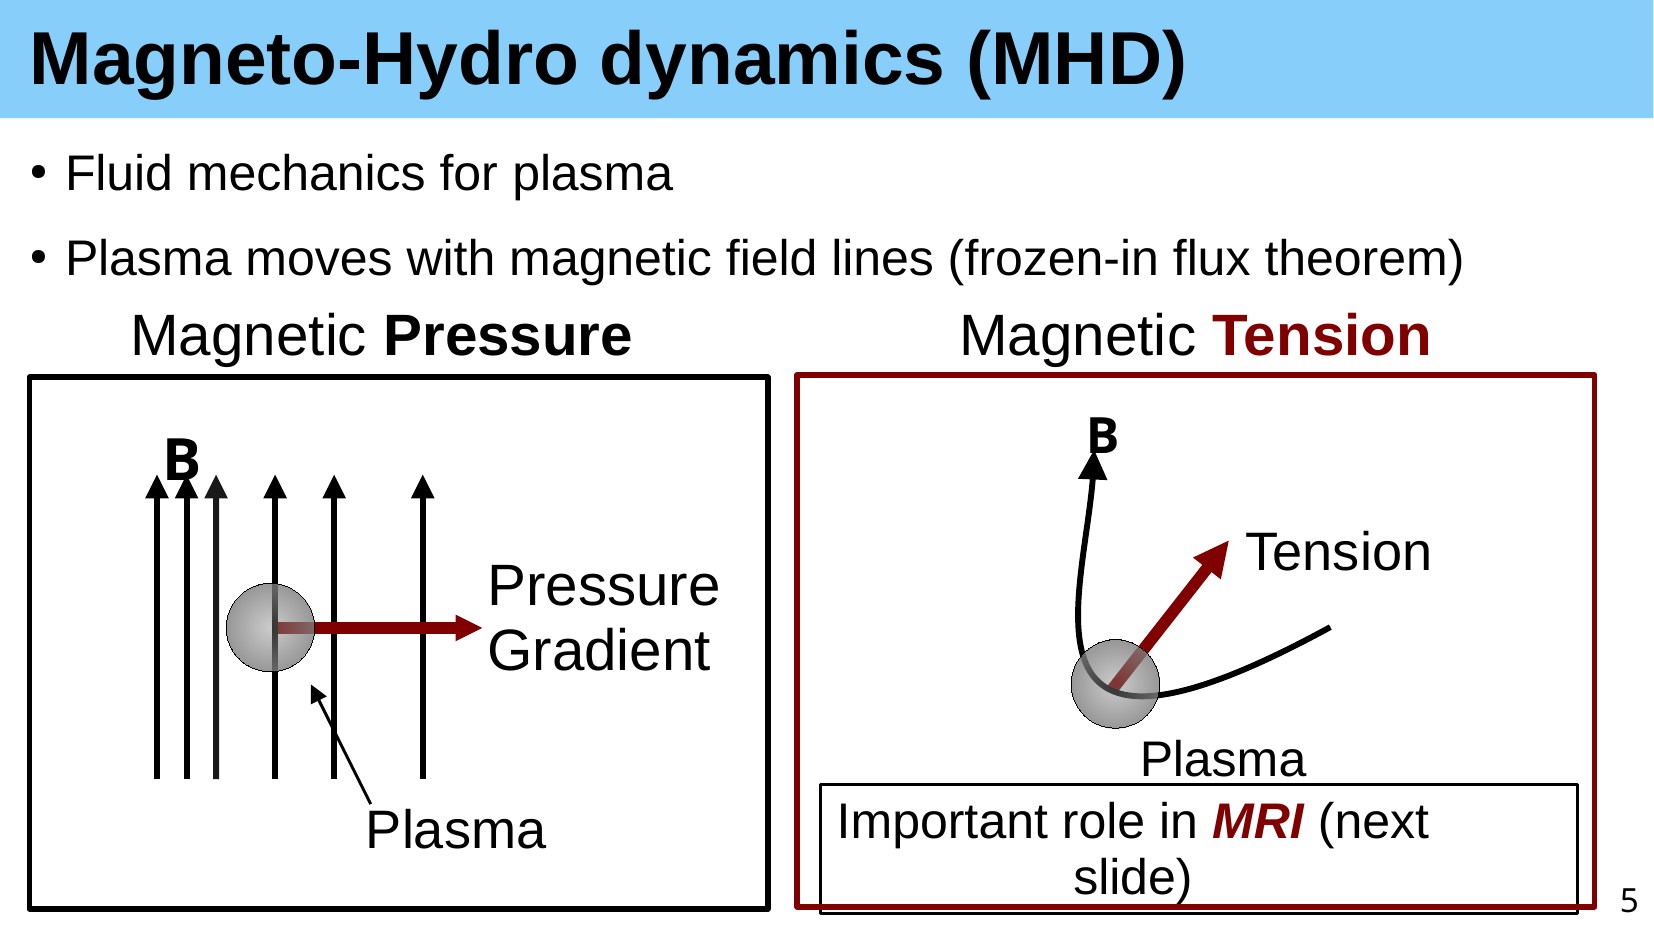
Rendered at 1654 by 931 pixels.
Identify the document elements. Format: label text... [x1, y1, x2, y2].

text_box B [1071, 393, 1139, 458]
title Magneto-Hydro dynamics (MHD) [0, 0, 1654, 118]
text_box Plasma [351, 792, 765, 868]
text_box Magnetic Pressure [115, 295, 650, 374]
text_box Magnetic Tension [944, 295, 1461, 372]
text_box Tension [1230, 513, 1447, 590]
text_box Important role in MRI (next slide) [820, 812, 1578, 886]
text_box [1071, 639, 1160, 729]
text_box [226, 583, 315, 672]
text_box B [147, 410, 222, 484]
text_box Plasma [771, 792, 776, 868]
text_box Pressure Gradient [472, 545, 742, 691]
text_box Plasma [1125, 786, 1519, 795]
list Fluid mechanics for plasma Plasma moves with magnetic field lines (frozen-in flux theorem) [0, 118, 1654, 296]
text_box Plasma [1125, 723, 1519, 783]
